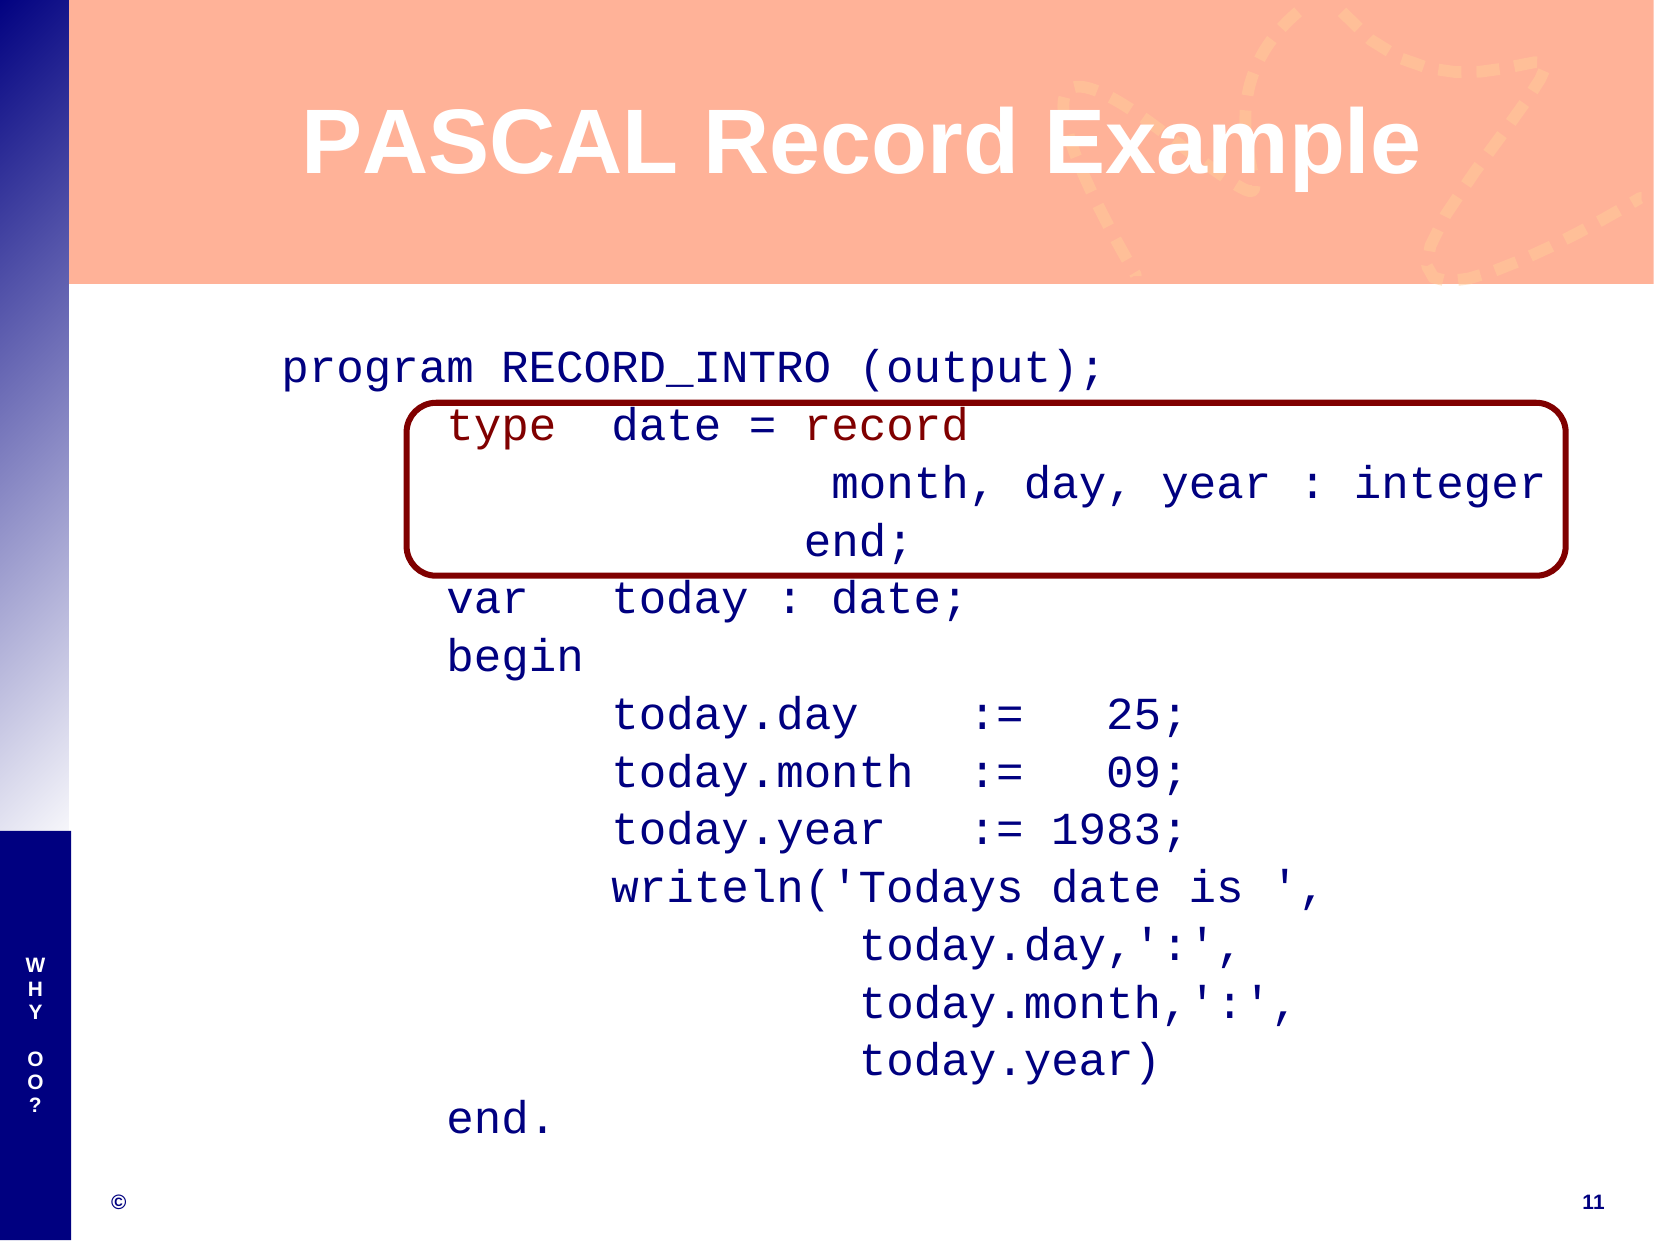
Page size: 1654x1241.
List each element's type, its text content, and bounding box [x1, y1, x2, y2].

title PASCAL Record Example [108, 37, 1617, 246]
list program RECORD_INTRO (output); type date = record month, day, year : integer end; var today : date; begin today.day := 25; today.month := 09; today.year := 1983; writeln('Todays date is ', today.day,':', today.month,':', today.year) end. [226, 344, 1568, 1148]
text_box W H Y O O ? [0, 830, 71, 1241]
list program RECORD_INTRO (output); type date = record month, day, year : integer end; var today : date; begin today.day := 25; today.month := 09; today.year := 1983; writeln('Todays date is ', today.day,':', today.month,':', today.year) end. [410, 406, 1562, 572]
